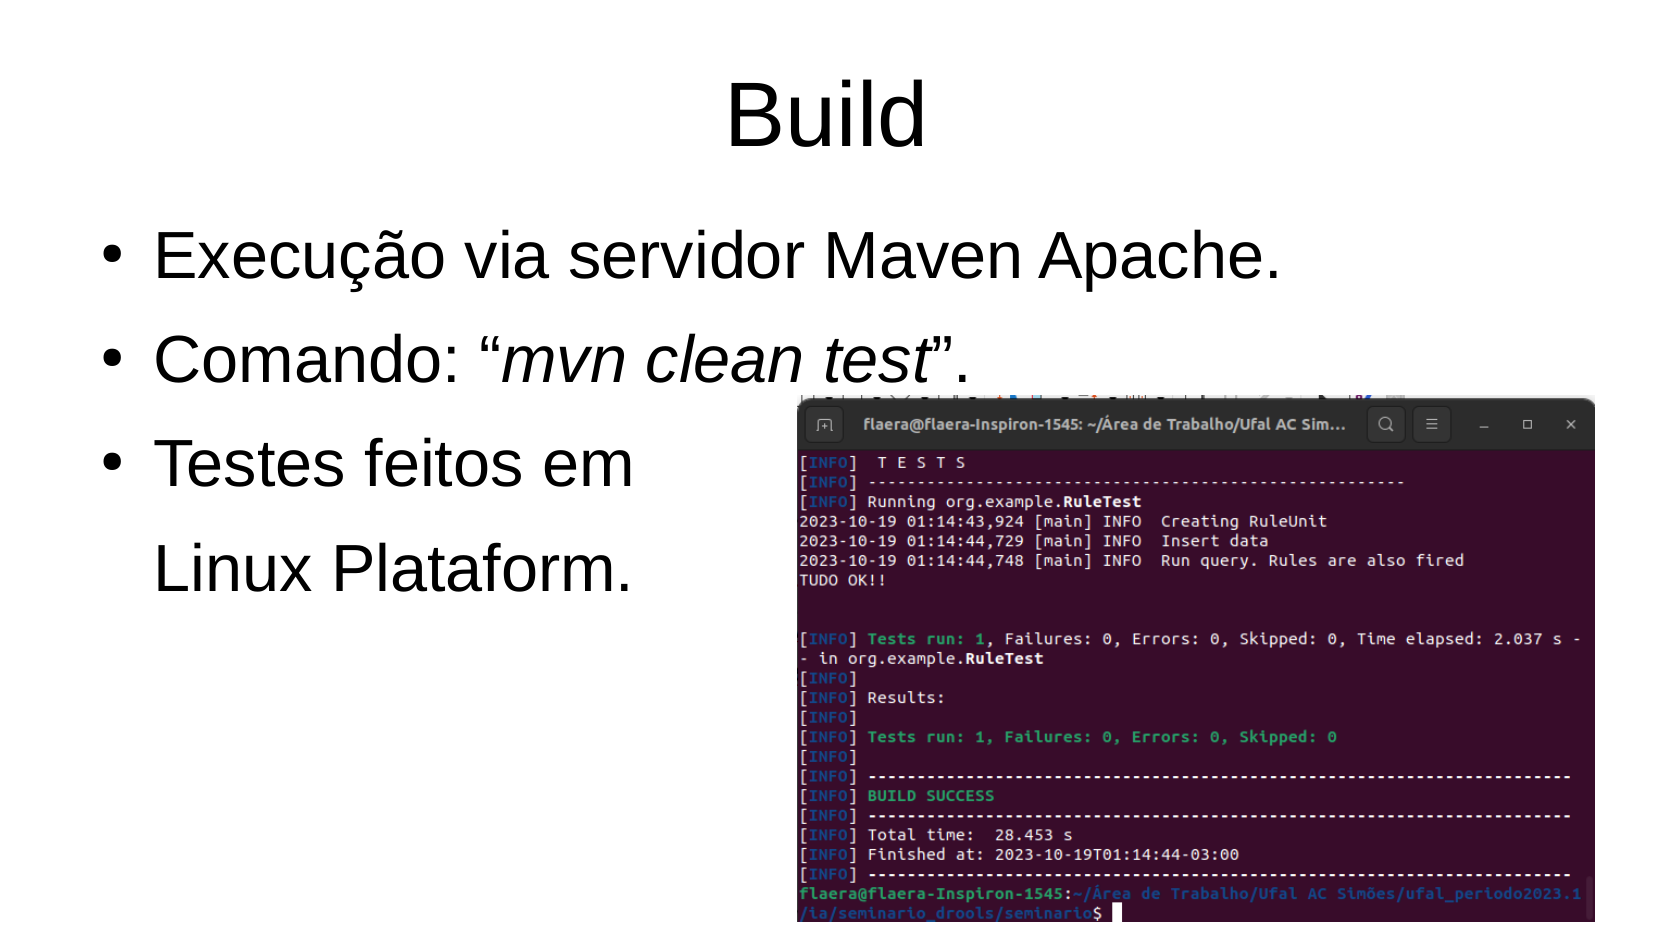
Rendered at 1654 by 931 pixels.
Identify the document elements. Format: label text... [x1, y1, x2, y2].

list Execução via servidor Maven Apache. Comando: “mvn clean test”. Testes feitos em Linux Plataform. [82, 217, 1571, 758]
title Build [82, 37, 1571, 193]
picture [797, 395, 1595, 922]
